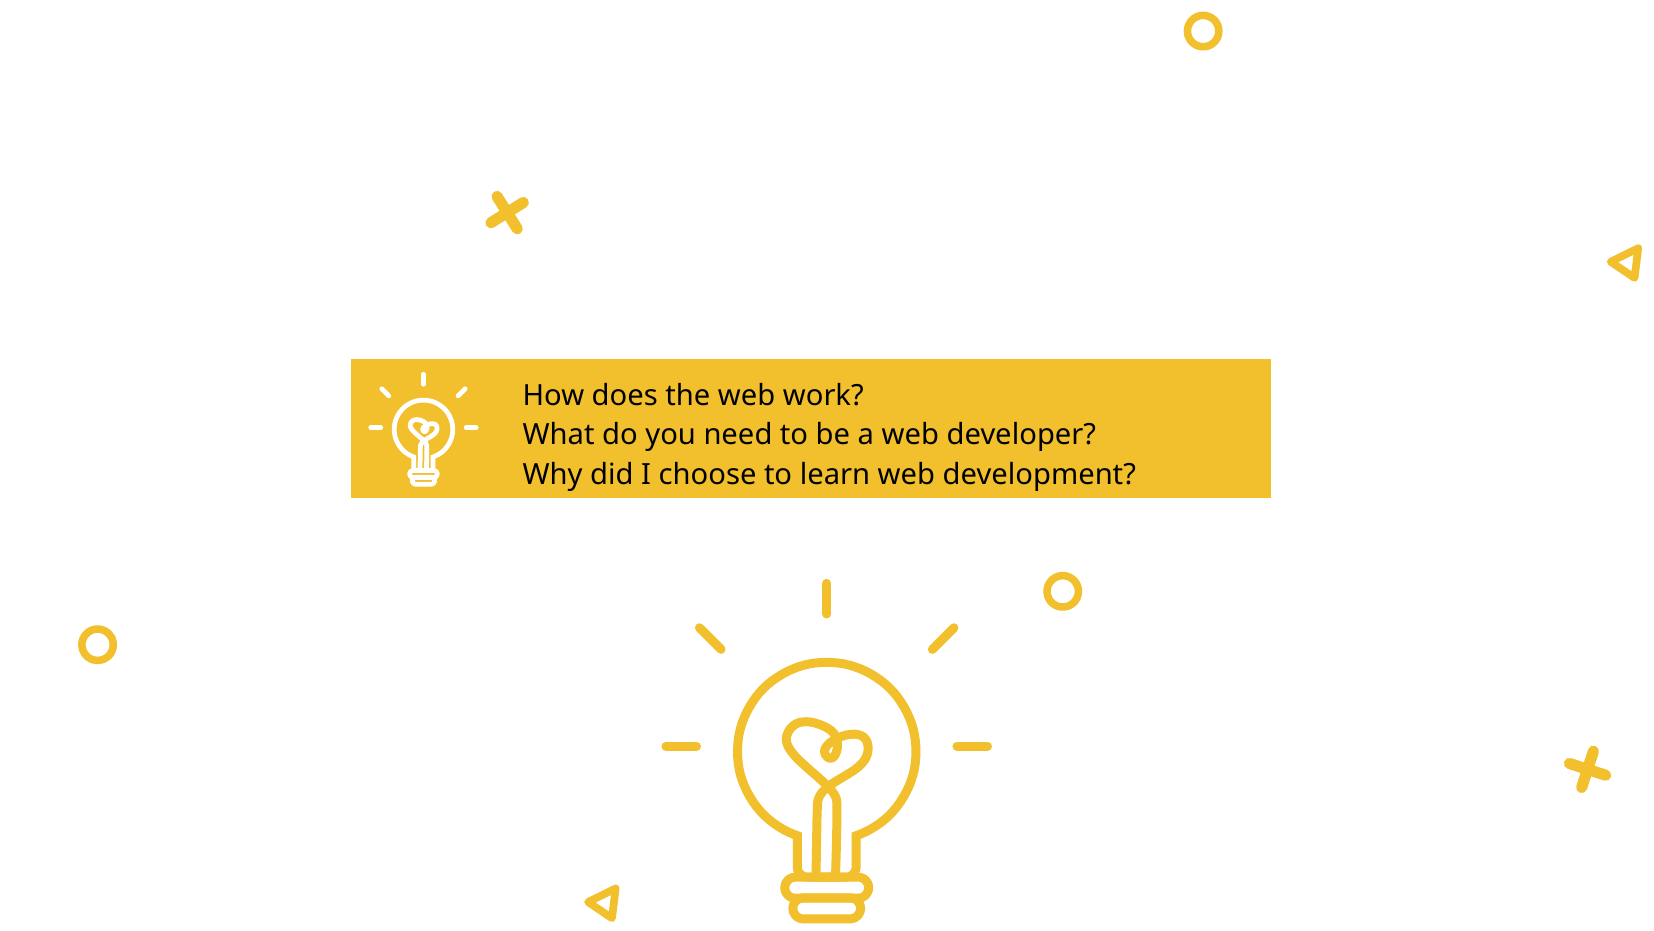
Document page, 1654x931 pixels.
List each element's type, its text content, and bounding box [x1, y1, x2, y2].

text_box How does the web work? What do you need to be a web developer? Why did I choose to learn web development? [522, 341, 1276, 526]
